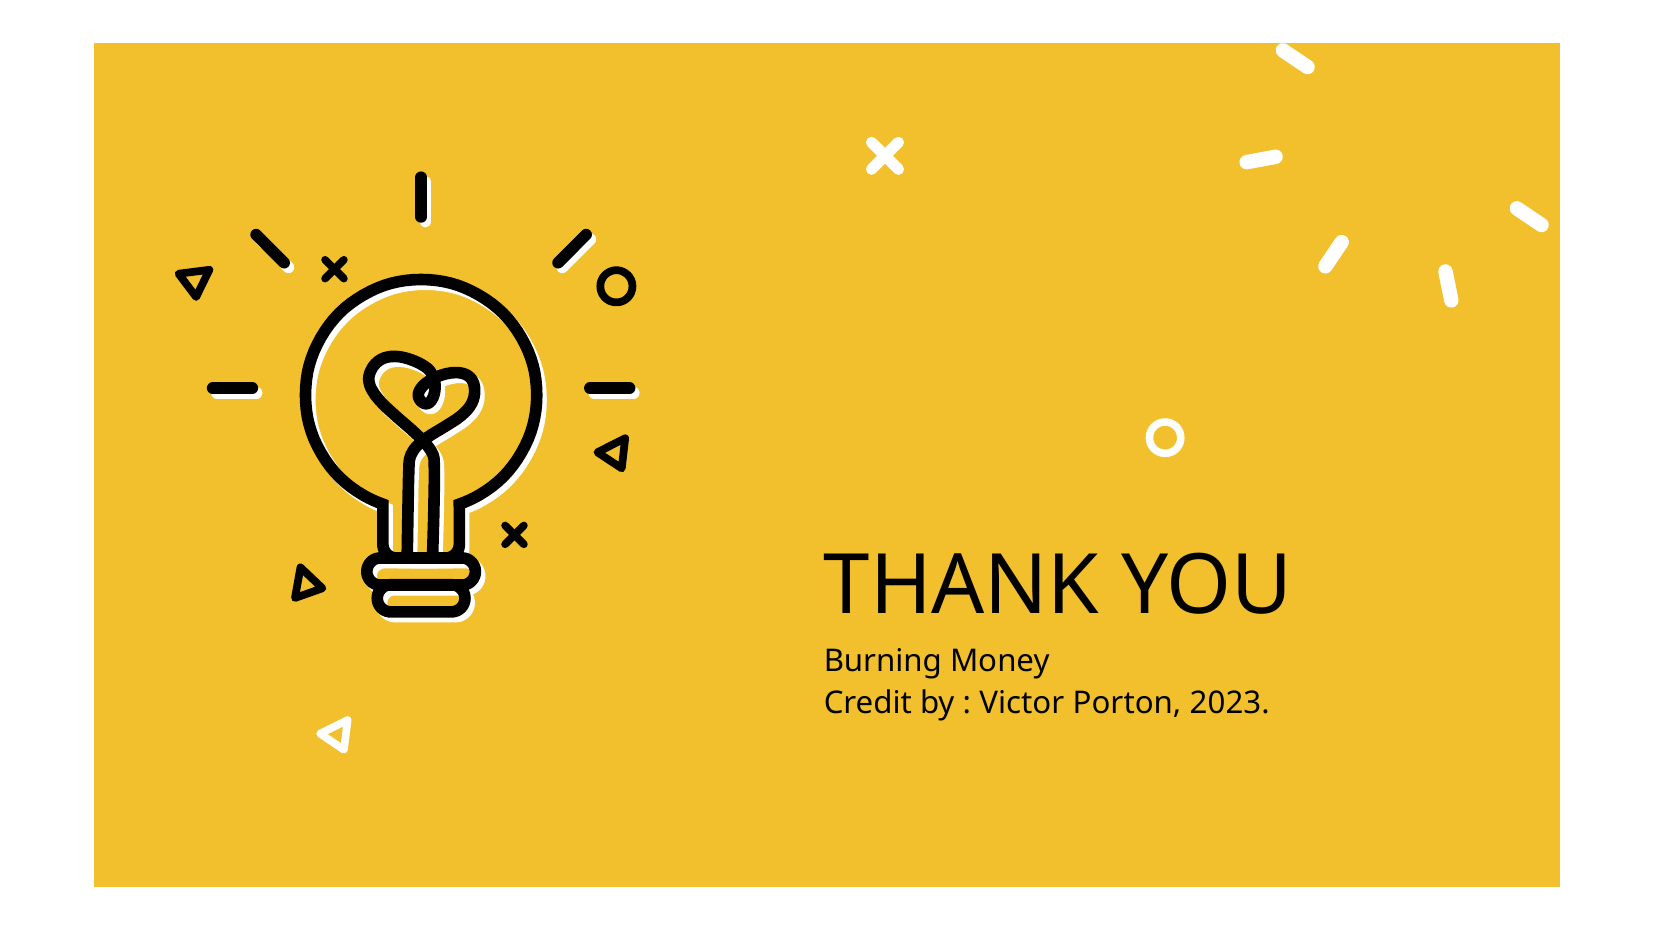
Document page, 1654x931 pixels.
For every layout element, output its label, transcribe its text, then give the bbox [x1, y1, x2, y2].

title THANK YOU [823, 524, 1544, 638]
title Burning Money Credit by : Victor Porton, 2023. [823, 626, 1399, 735]
